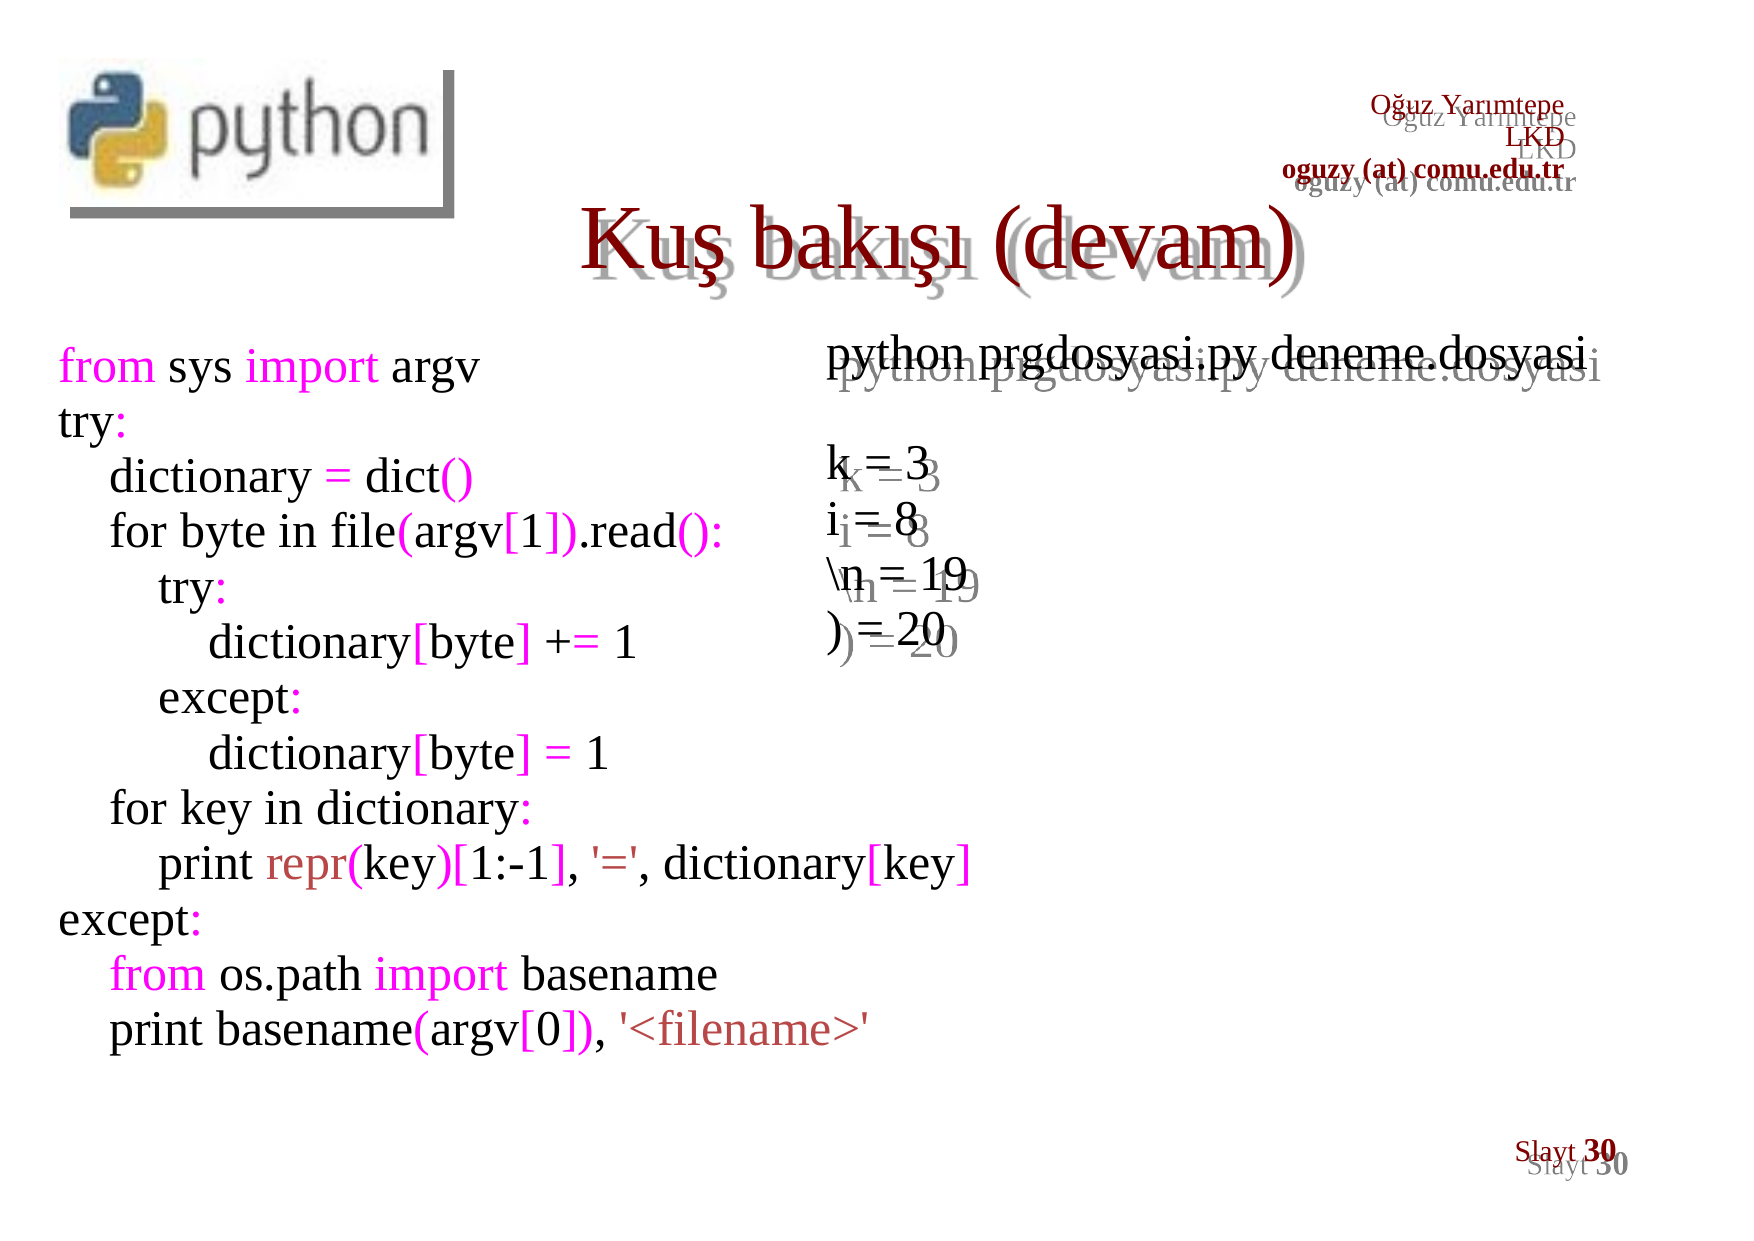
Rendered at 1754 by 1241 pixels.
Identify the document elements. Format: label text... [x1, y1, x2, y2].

picture [59, 58, 443, 207]
subtitle from sys import argv try: dictionary = dict() for byte in file(argv[1]).read(): try: dictionary[byte] += 1 except: dictionary[byte] = 1 for key in dictionary: print repr(key)[1:-1], '=', dictionary[key] except: from os.path import basename print basename(argv[0]), '<filename>' [59, 303, 1695, 1090]
title Kuş bakışı (devam) [194, 167, 1684, 303]
text_box python prgdosyasi.py deneme.dosyasi k = 3 i = 8 \n = 19 ) = 20 [826, 324, 1654, 749]
